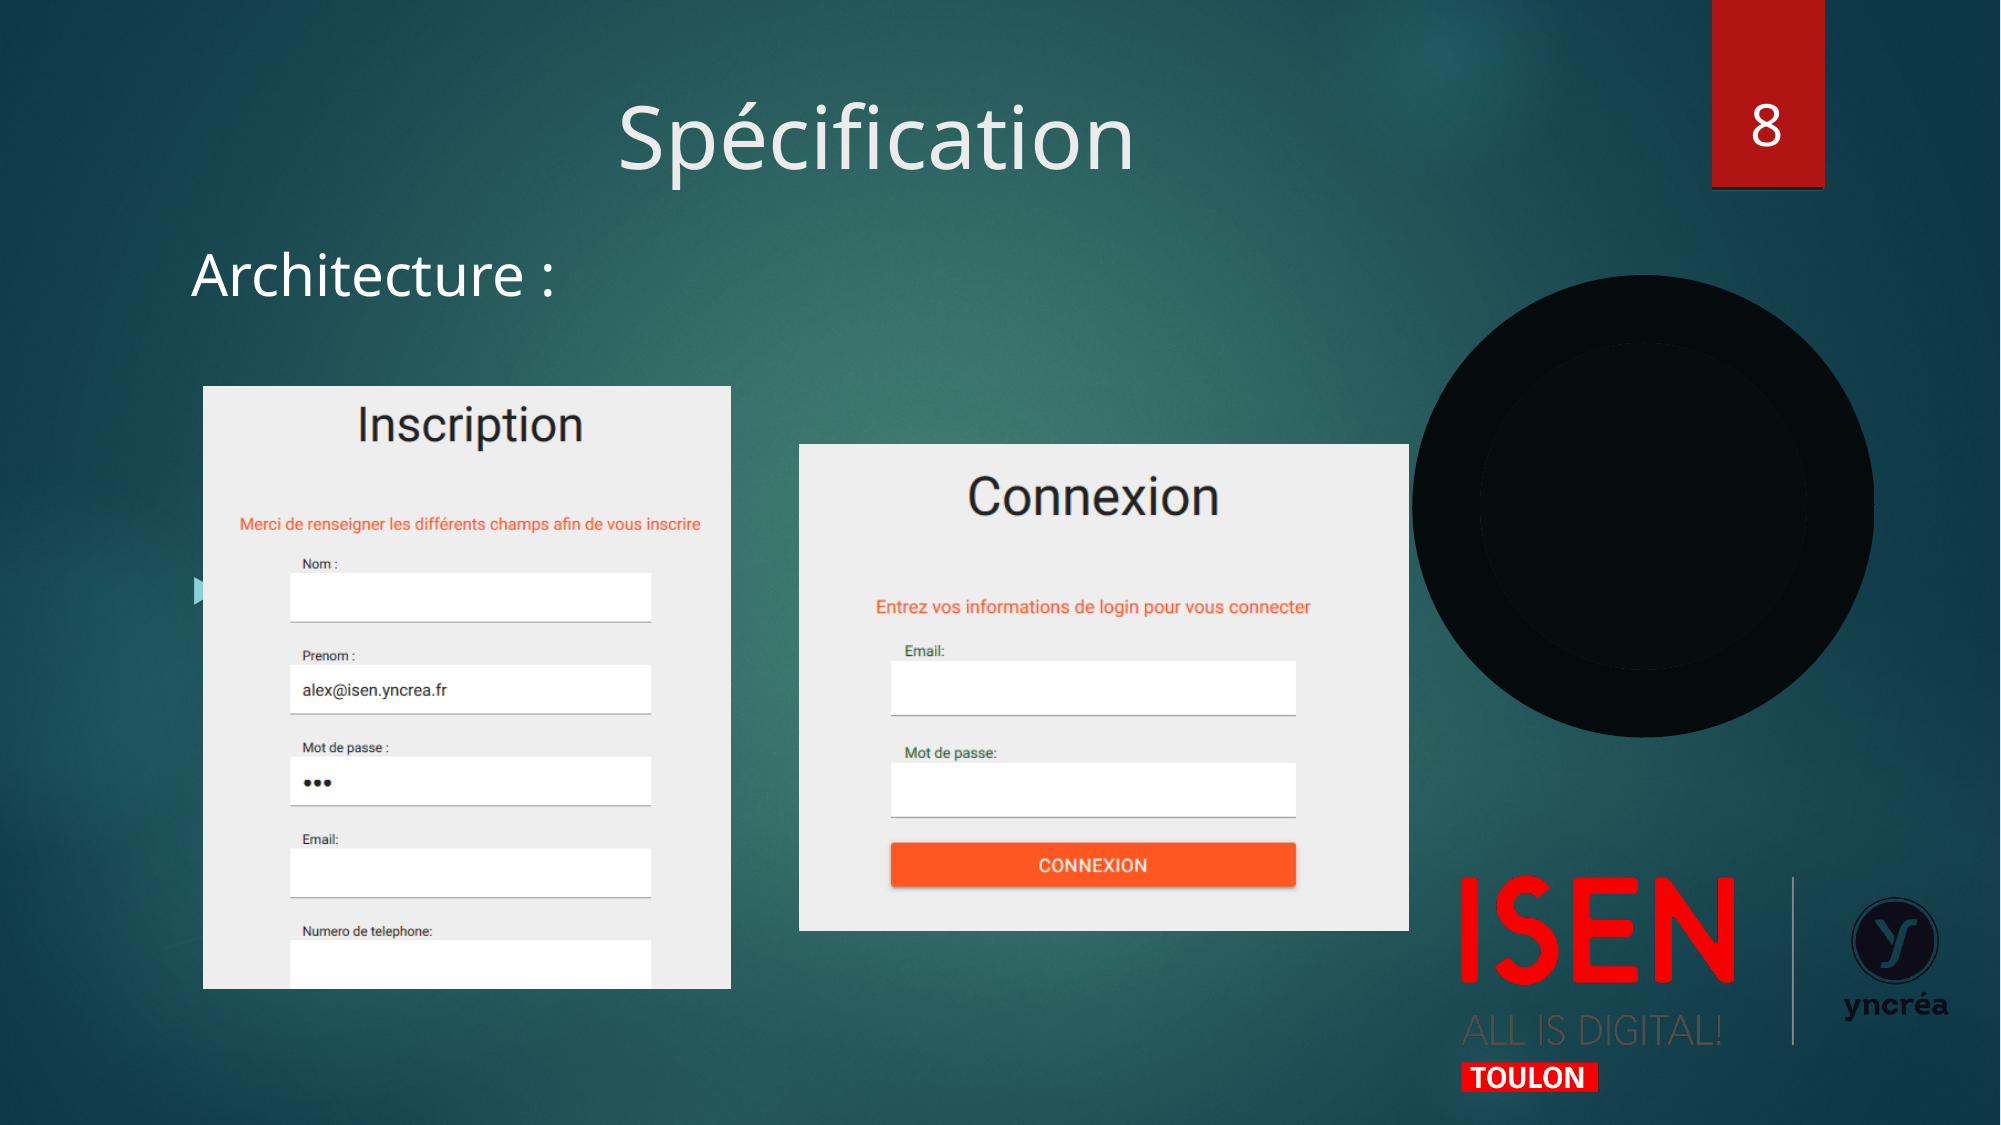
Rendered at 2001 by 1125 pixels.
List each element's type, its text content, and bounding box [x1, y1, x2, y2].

picture [203, 386, 731, 989]
text_box 8 [1698, 48, 1836, 175]
picture [799, 444, 2000, 1125]
title Spécification [106, 74, 1649, 231]
list Architecture : [176, 230, 1644, 342]
